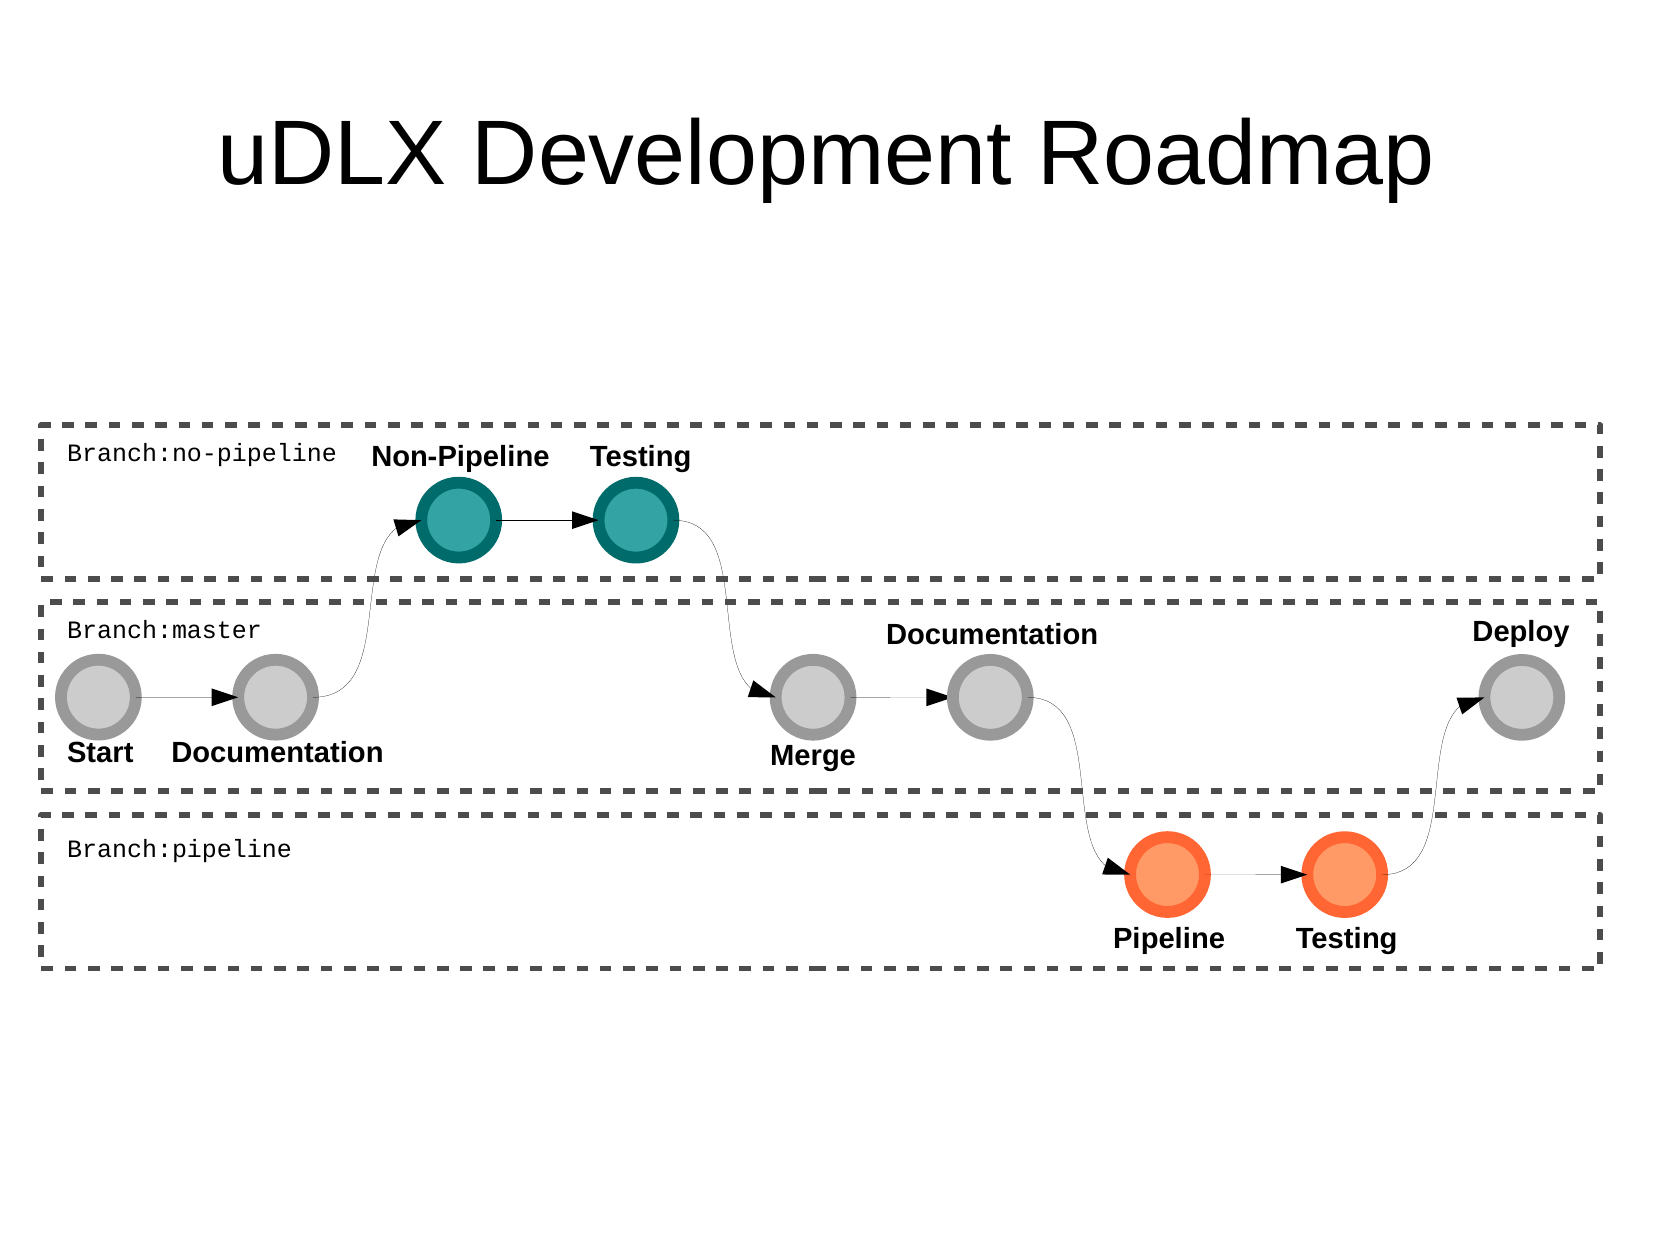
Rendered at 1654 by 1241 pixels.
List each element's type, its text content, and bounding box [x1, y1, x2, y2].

title uDLX Development Roadmap [82, 49, 1571, 257]
text_box Branch:pipeline [52, 828, 307, 872]
text_box Non-Pipeline [356, 432, 565, 481]
text_box [238, 659, 314, 729]
text_box [421, 482, 497, 558]
text_box [1307, 837, 1383, 913]
text_box Documentation [156, 729, 399, 777]
text_box Testing [1281, 914, 1413, 963]
text_box Testing [575, 432, 707, 481]
text_box [1484, 659, 1560, 735]
text_box [775, 659, 851, 731]
text_box [952, 659, 1028, 735]
text_box Deploy [1457, 607, 1585, 655]
text_box [1130, 837, 1205, 912]
text_box Branch:master [52, 610, 277, 654]
text_box Merge [755, 731, 872, 780]
text_box Pipeline [1098, 915, 1241, 963]
text_box [598, 482, 674, 558]
text_box Start [52, 728, 149, 776]
text_box Documentation [871, 610, 1114, 659]
text_box [60, 659, 136, 728]
text_box Branch:no-pipeline [52, 433, 352, 477]
